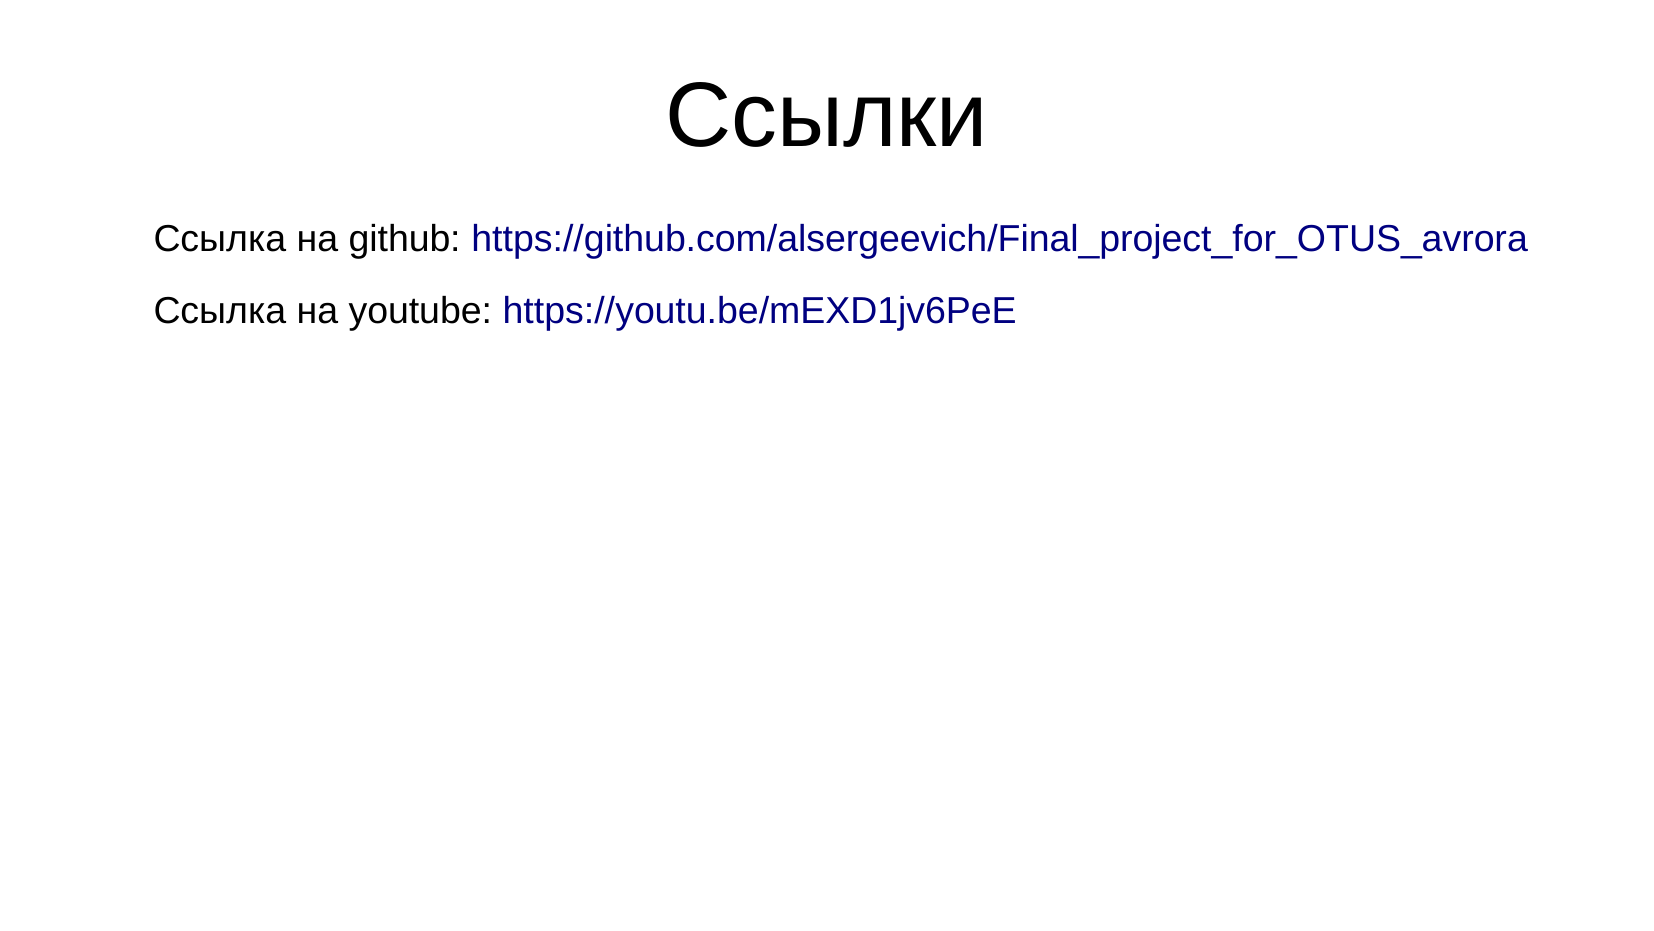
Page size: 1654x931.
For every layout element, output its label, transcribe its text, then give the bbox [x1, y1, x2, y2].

title Ссылки [82, 37, 1571, 193]
list Ссылка на github: https://github.com/alsergeevich/Final_project_for_OTUS_avrora Ссылка на youtube: https://youtu.be/mEXD1jv6PeE [82, 217, 1571, 758]
